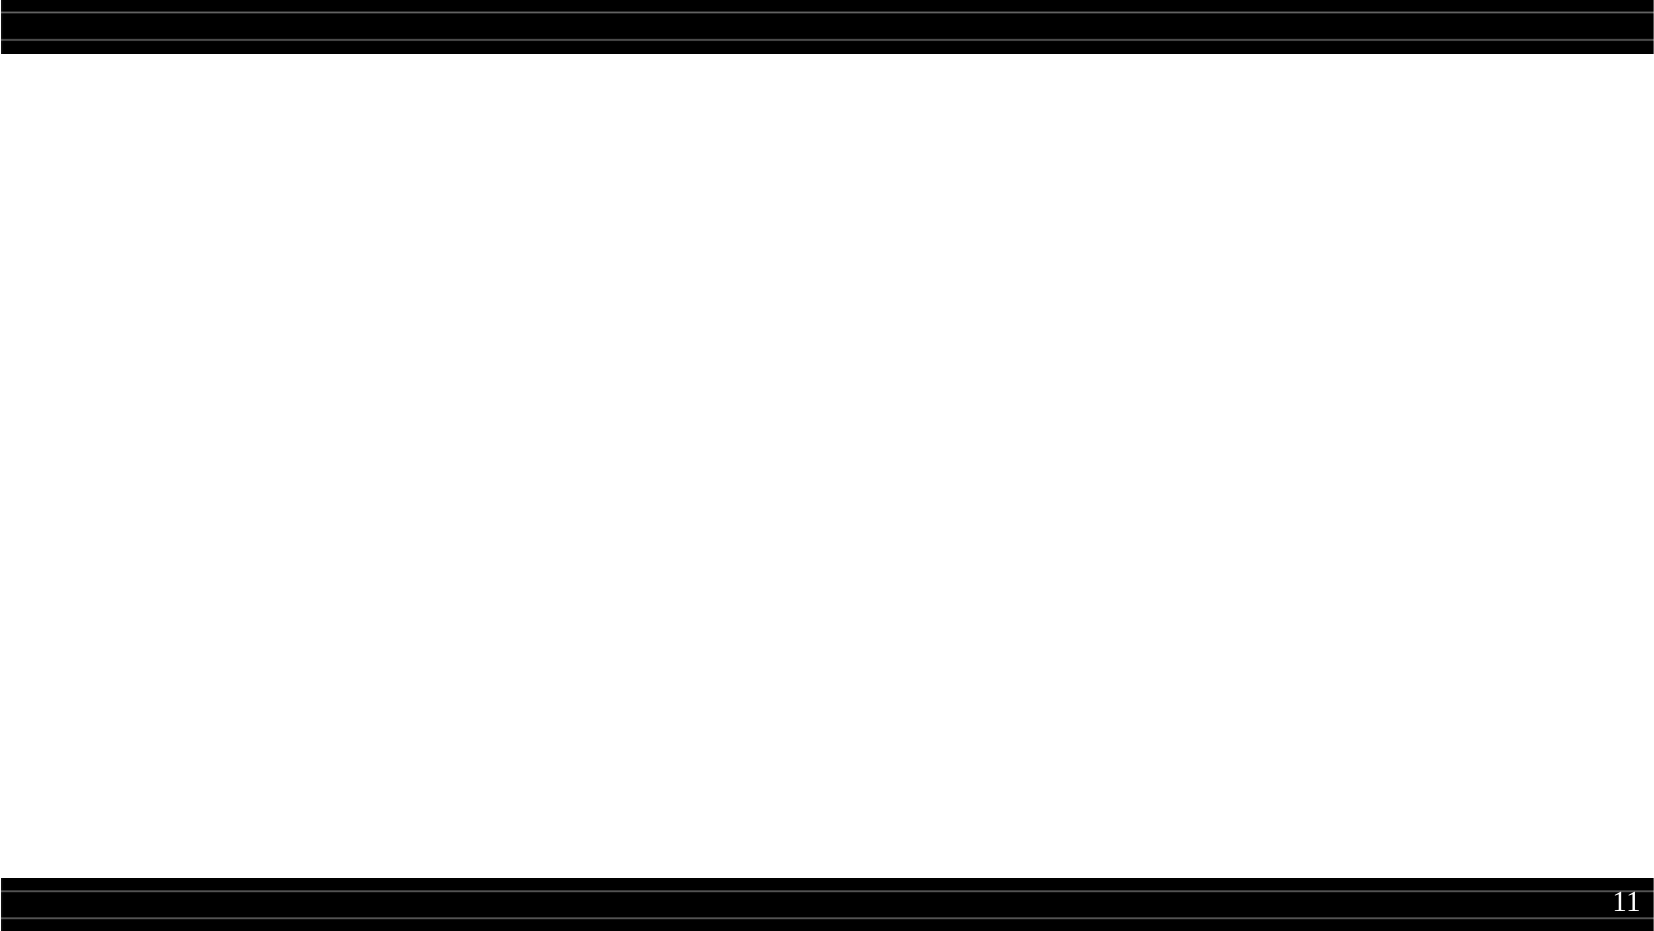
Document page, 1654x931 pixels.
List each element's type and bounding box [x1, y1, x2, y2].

picture [1, 878, 1654, 931]
picture [1, 0, 1654, 54]
